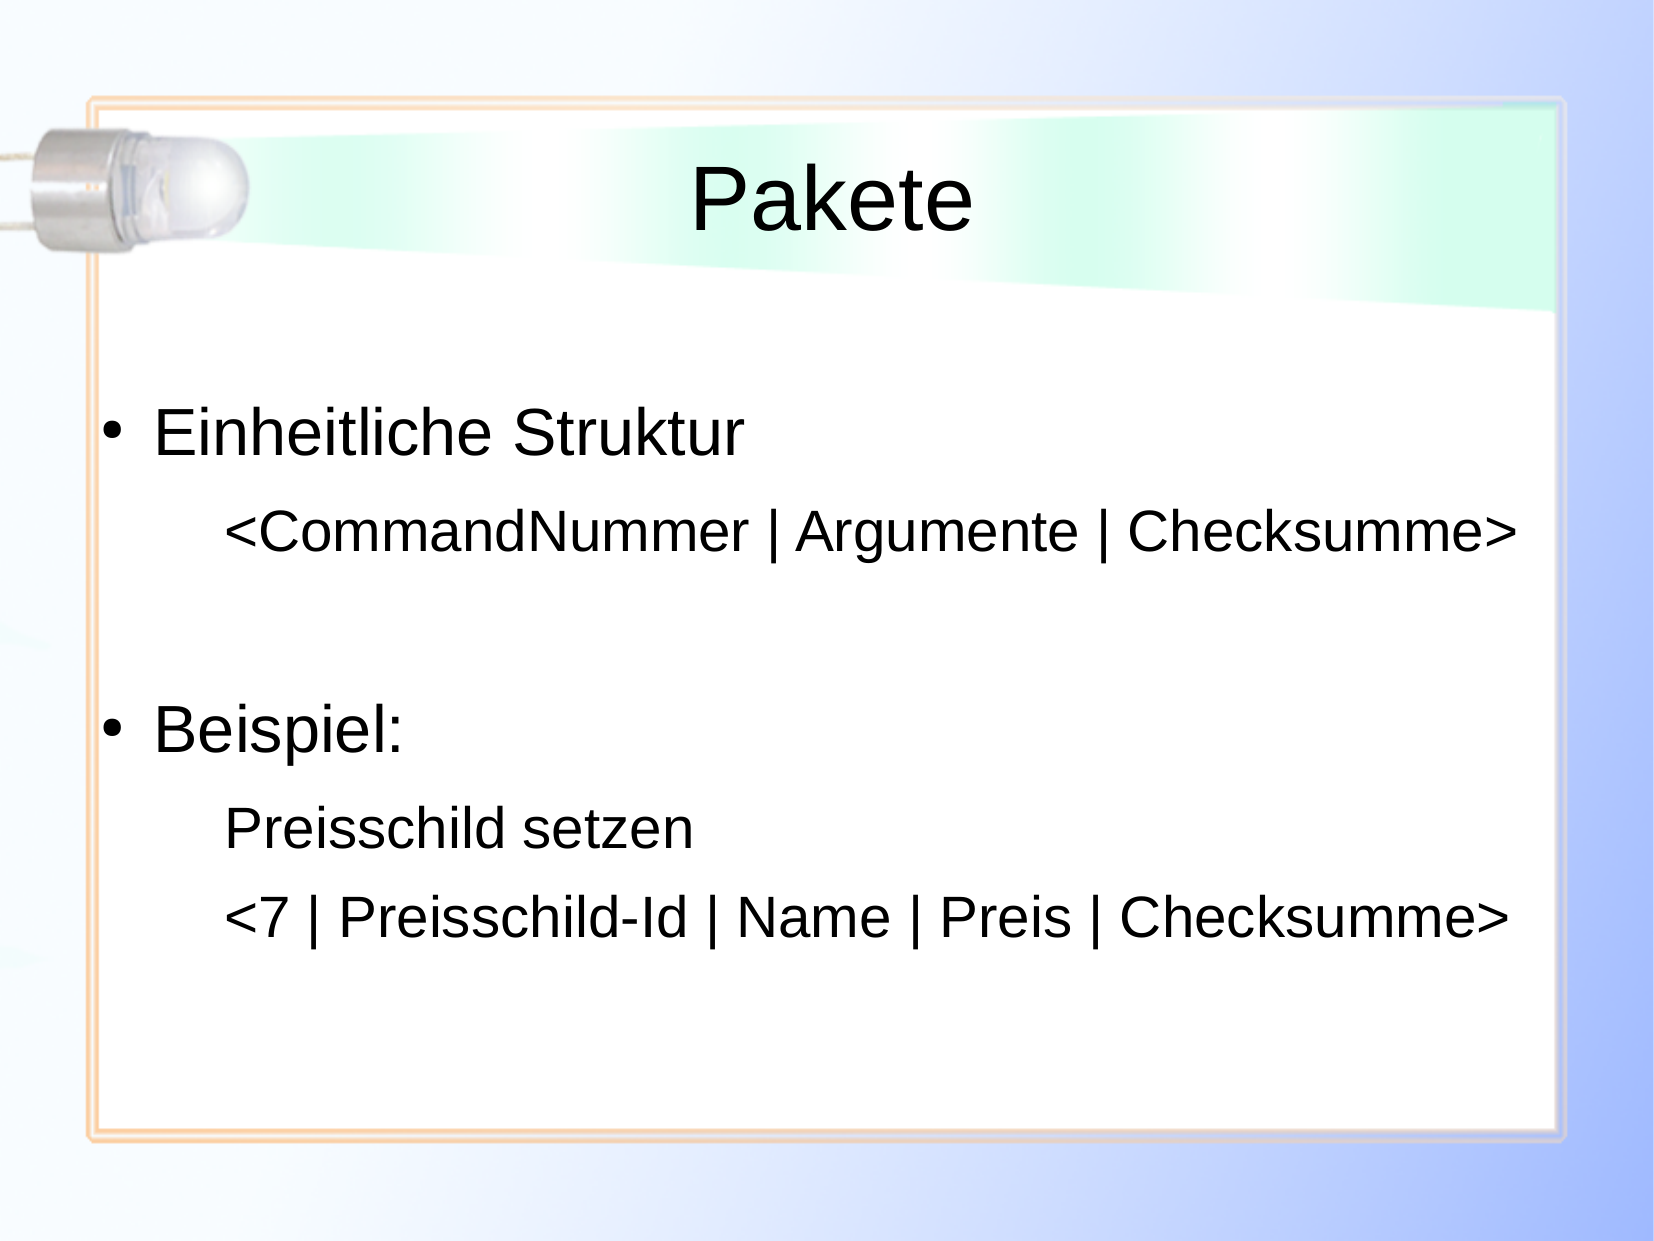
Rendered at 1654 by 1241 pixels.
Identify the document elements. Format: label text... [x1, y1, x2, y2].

title Pakete [88, 102, 1577, 296]
list Einheitliche Struktur <CommandNummer | Argumente | Checksumme> Beispiel: Preisschild setzen <7 | Preisschild-Id | Name | Preis | Checksumme> [82, 290, 1571, 1094]
picture [0, 0, 1654, 1241]
